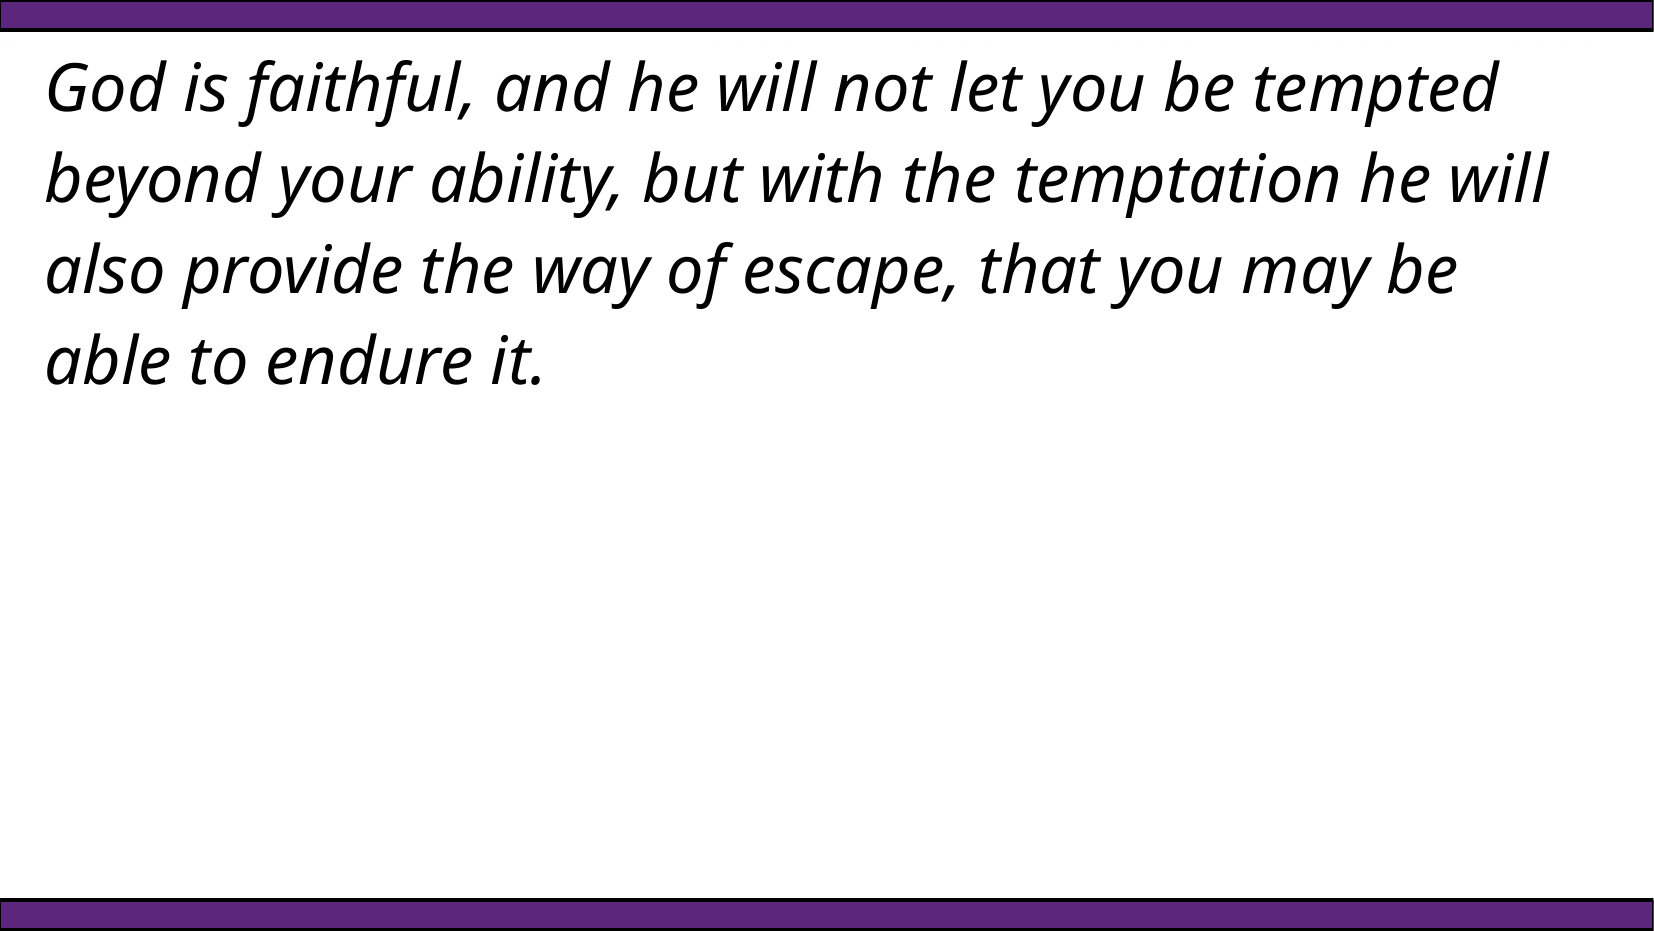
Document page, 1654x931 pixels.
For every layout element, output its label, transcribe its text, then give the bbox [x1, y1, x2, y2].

text_box God is faithful, and he will not let you be tempted beyond your ability, but with the temptation he will also provide the way of escape, that you may be able to endure it. [30, 33, 1591, 403]
text_box [0, 0, 1654, 31]
text_box [0, 900, 1654, 931]
picture [0, 31, 1654, 900]
